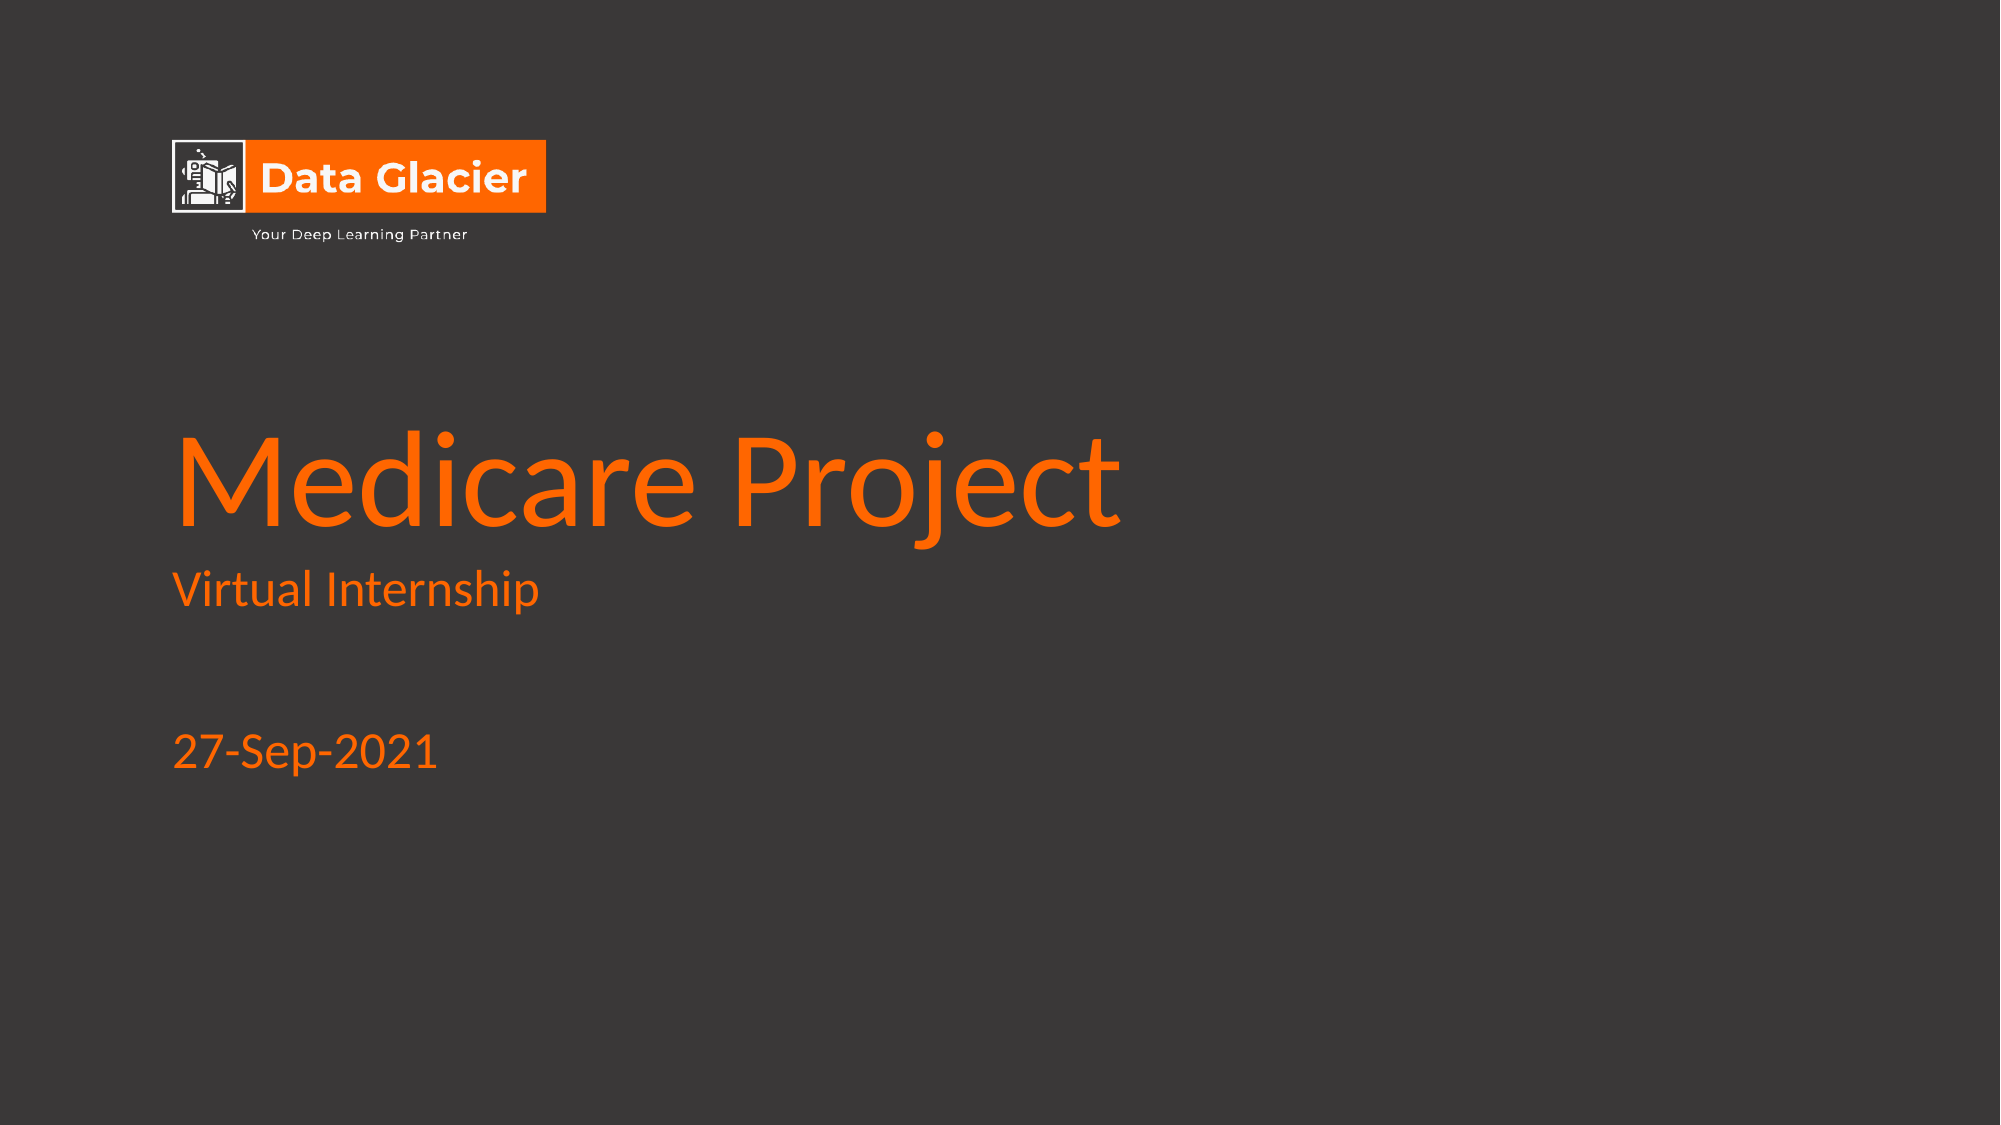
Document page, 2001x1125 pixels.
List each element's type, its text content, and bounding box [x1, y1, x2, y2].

text_box Medicare Project Virtual Internship 27-Sep-2021 [157, 381, 1263, 787]
picture [168, 0, 550, 381]
